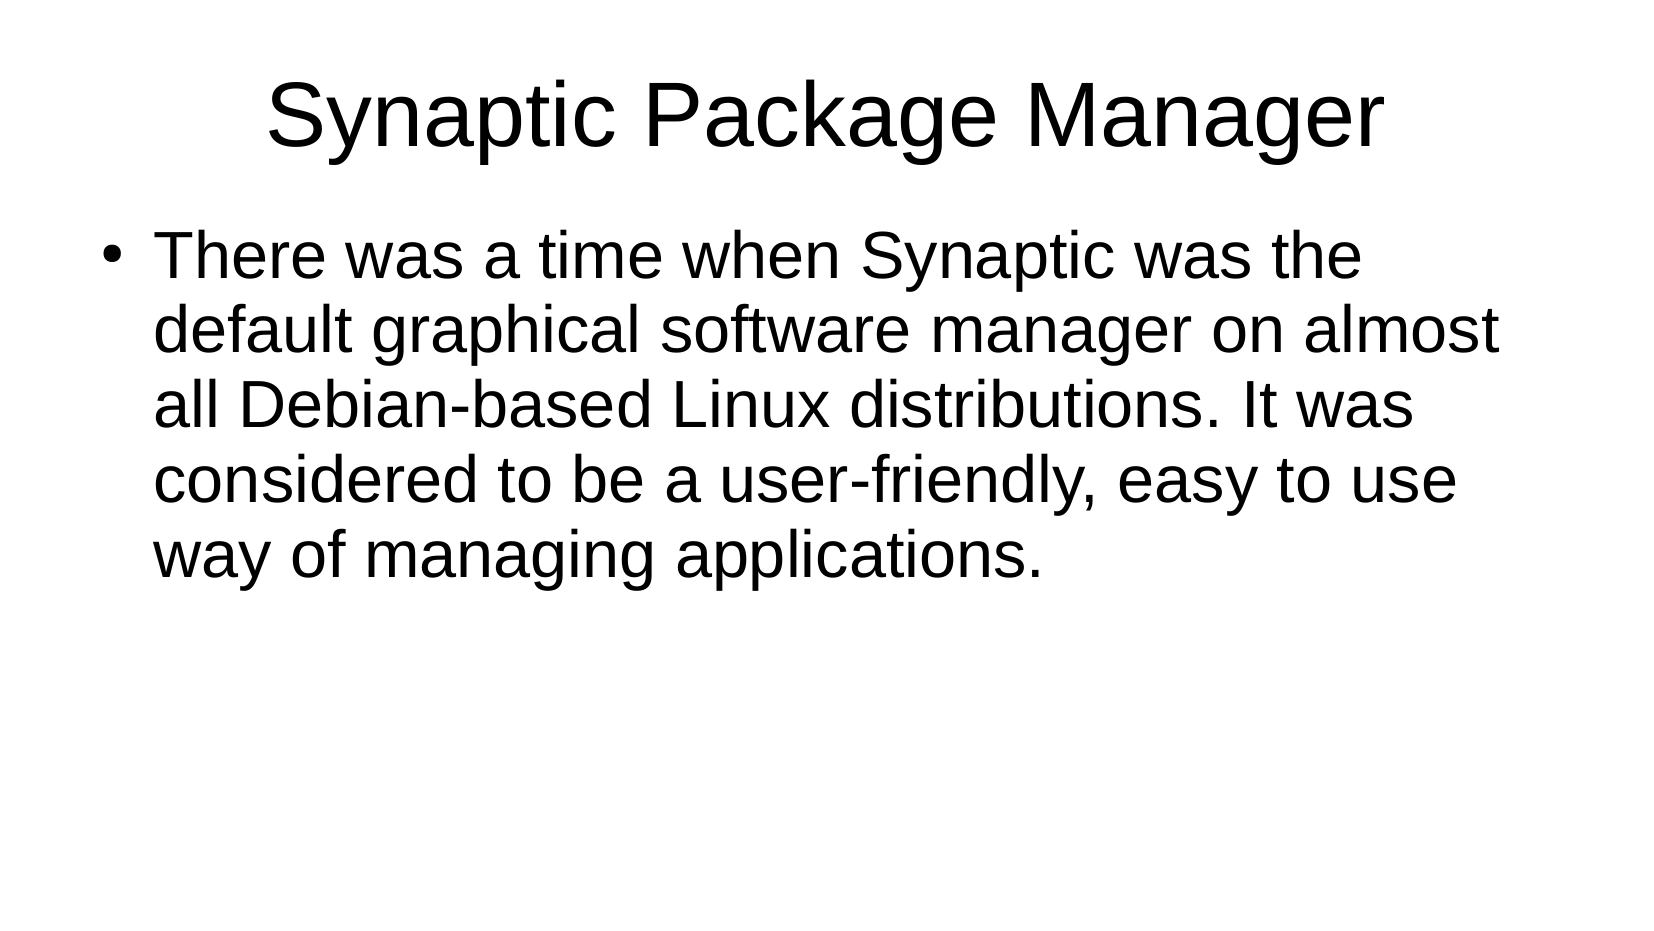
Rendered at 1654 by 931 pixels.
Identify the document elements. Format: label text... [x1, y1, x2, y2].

list There was a time when Synaptic was the default graphical software manager on almost all Debian-based Linux distributions. It was considered to be a user-friendly, easy to use way of managing applications. [82, 217, 1571, 758]
title Synaptic Package Manager [82, 37, 1571, 193]
